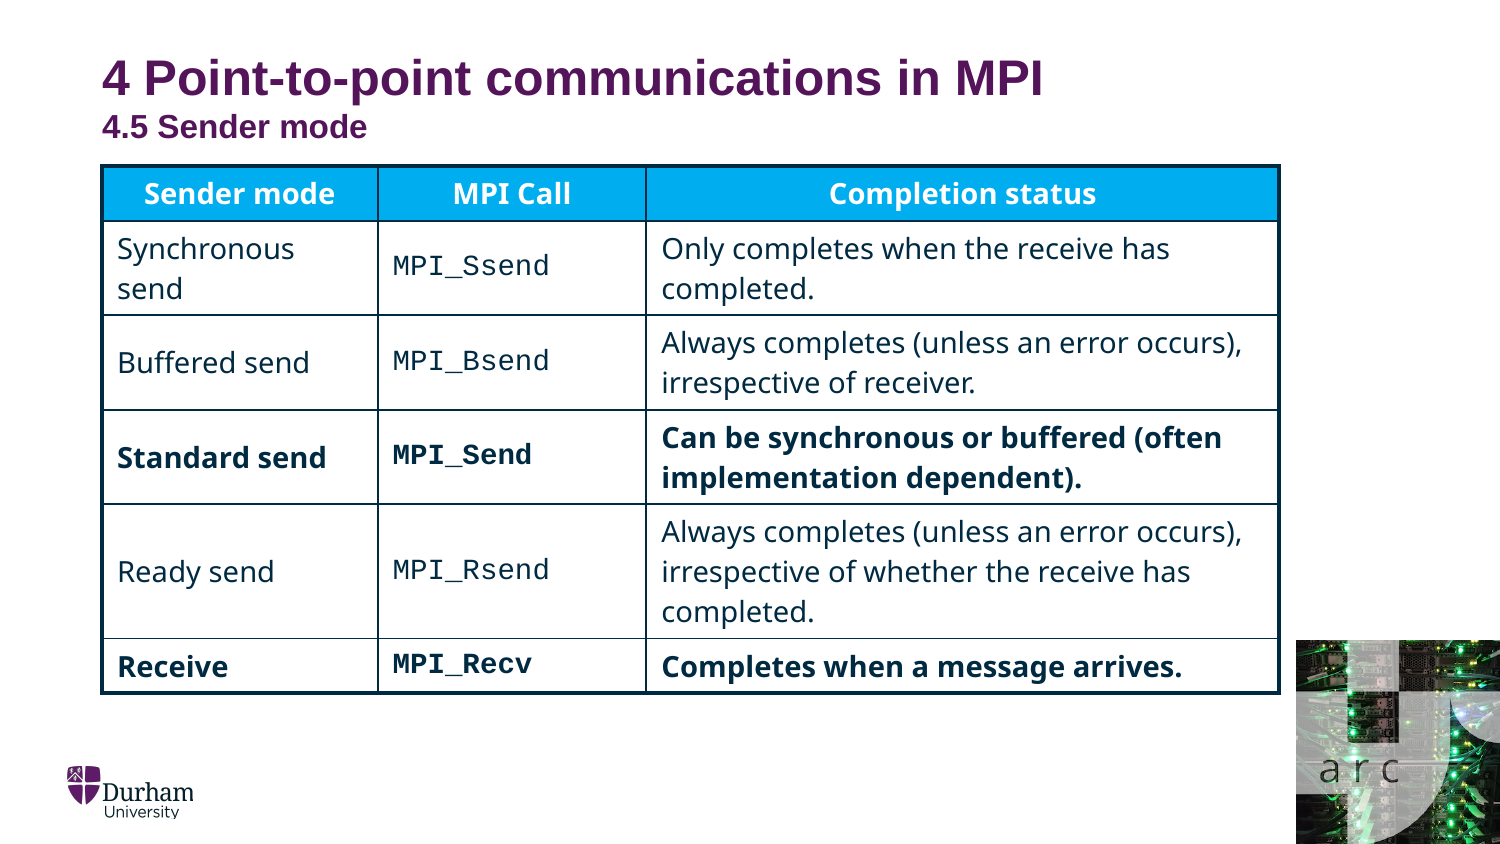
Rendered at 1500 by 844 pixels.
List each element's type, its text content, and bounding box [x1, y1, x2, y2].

table_header Completion status [647, 168, 1277, 220]
table_cell Only completes when the receive has completed. [647, 222, 1277, 314]
picture [67, 766, 193, 819]
table_cell Always completes (unless an error occurs), irrespective of whether the receive has completed. [647, 505, 1277, 638]
table_cell Always completes (unless an error occurs), irrespective of receiver. [647, 316, 1277, 409]
table_header MPI Call [379, 168, 645, 220]
table_cell MPI_Bsend [379, 316, 645, 409]
table_cell MPI_Recv [379, 639, 645, 691]
table_cell Synchronous send [104, 222, 377, 314]
table_header Sender mode [104, 168, 377, 220]
table_cell Ready send [104, 505, 377, 638]
table_cell Buffered send [104, 316, 377, 409]
table_cell Receive [104, 639, 377, 691]
picture [1296, 640, 1500, 844]
table_cell MPI_Rsend [379, 505, 645, 638]
title 4 Point-to-point communications in MPI 4.5 Sender mode [101, 45, 1399, 154]
table_cell Standard send [104, 411, 377, 503]
table_cell MPI_Ssend [379, 222, 645, 314]
table_cell Can be synchronous or buffered (often implementation dependent). [647, 411, 1277, 503]
table_cell MPI_Send [379, 411, 645, 503]
table_cell Completes when a message arrives. [647, 639, 1277, 691]
